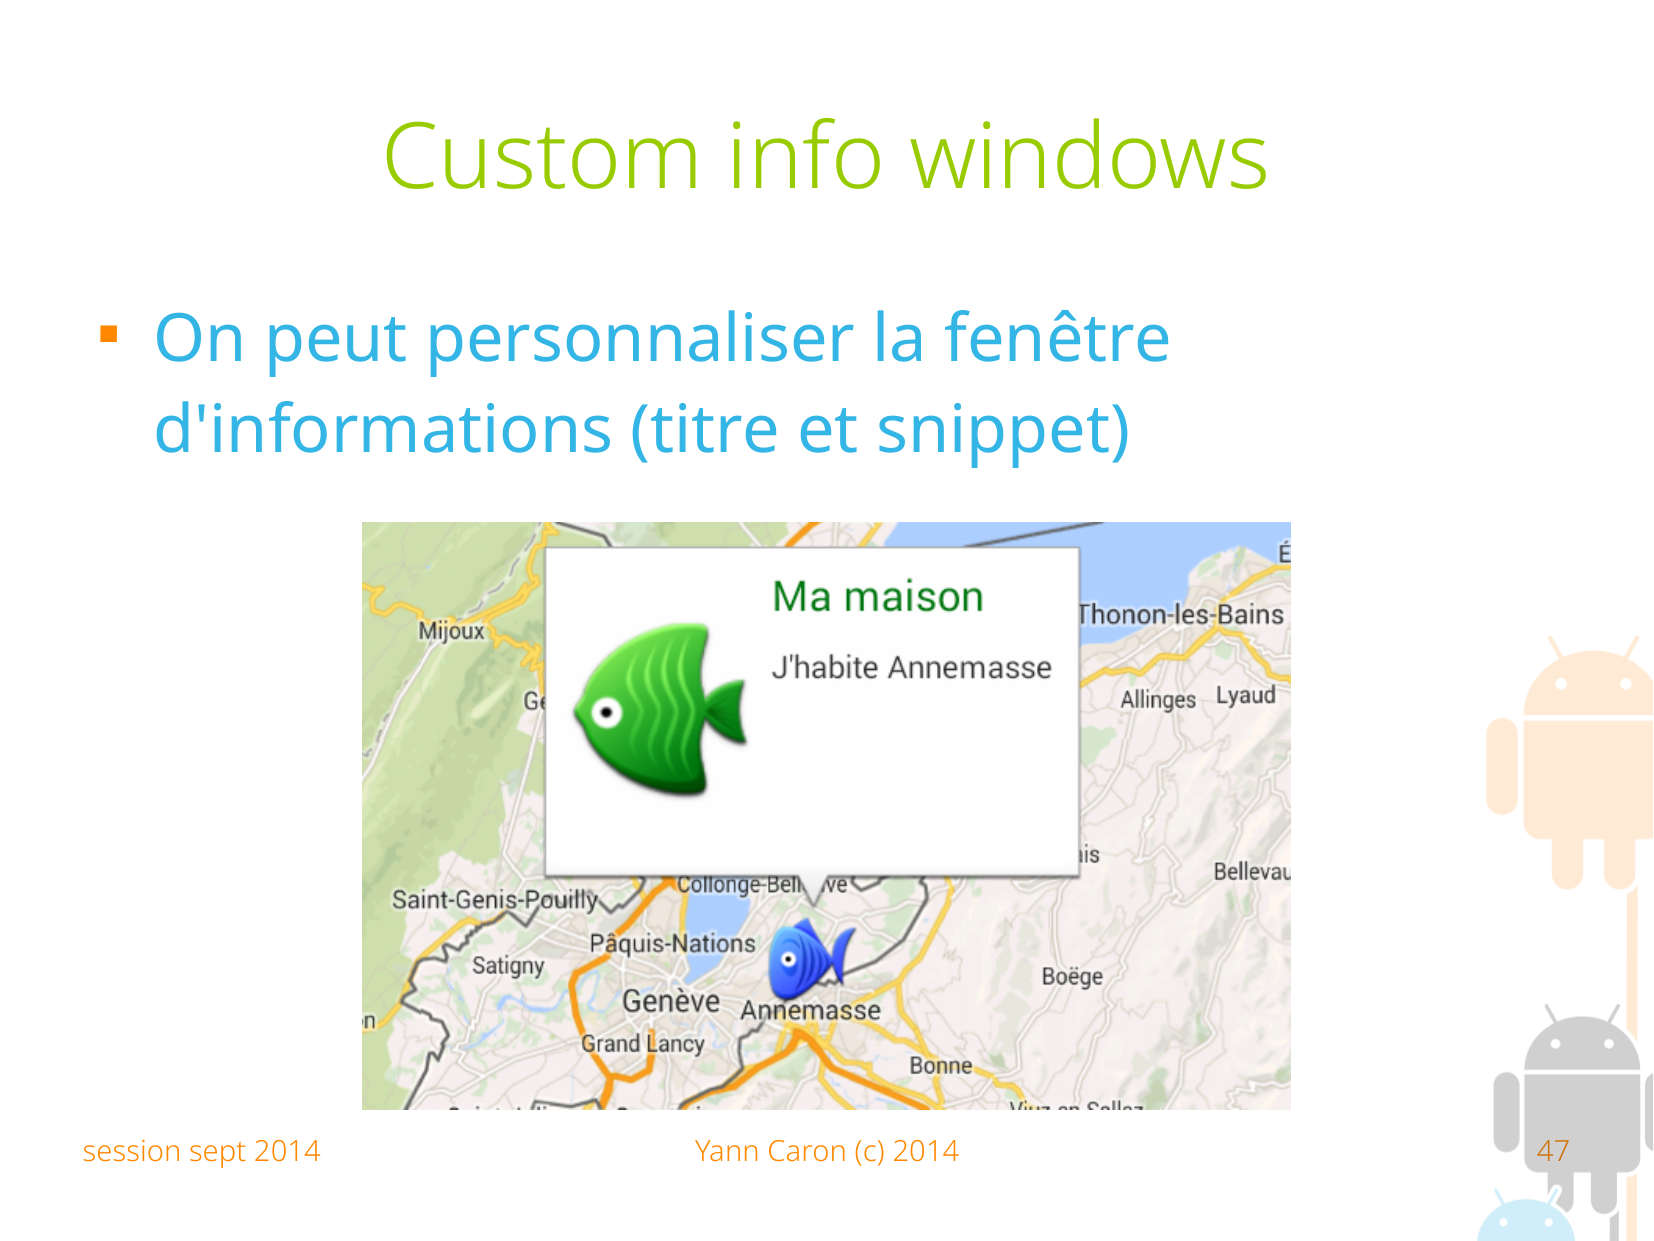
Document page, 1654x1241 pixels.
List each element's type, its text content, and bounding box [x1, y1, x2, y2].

list On peut personnaliser la fenêtre d'informations (titre et snippet) [82, 290, 1571, 1010]
picture [240, 423, 1654, 1241]
title Custom info windows [82, 49, 1571, 257]
